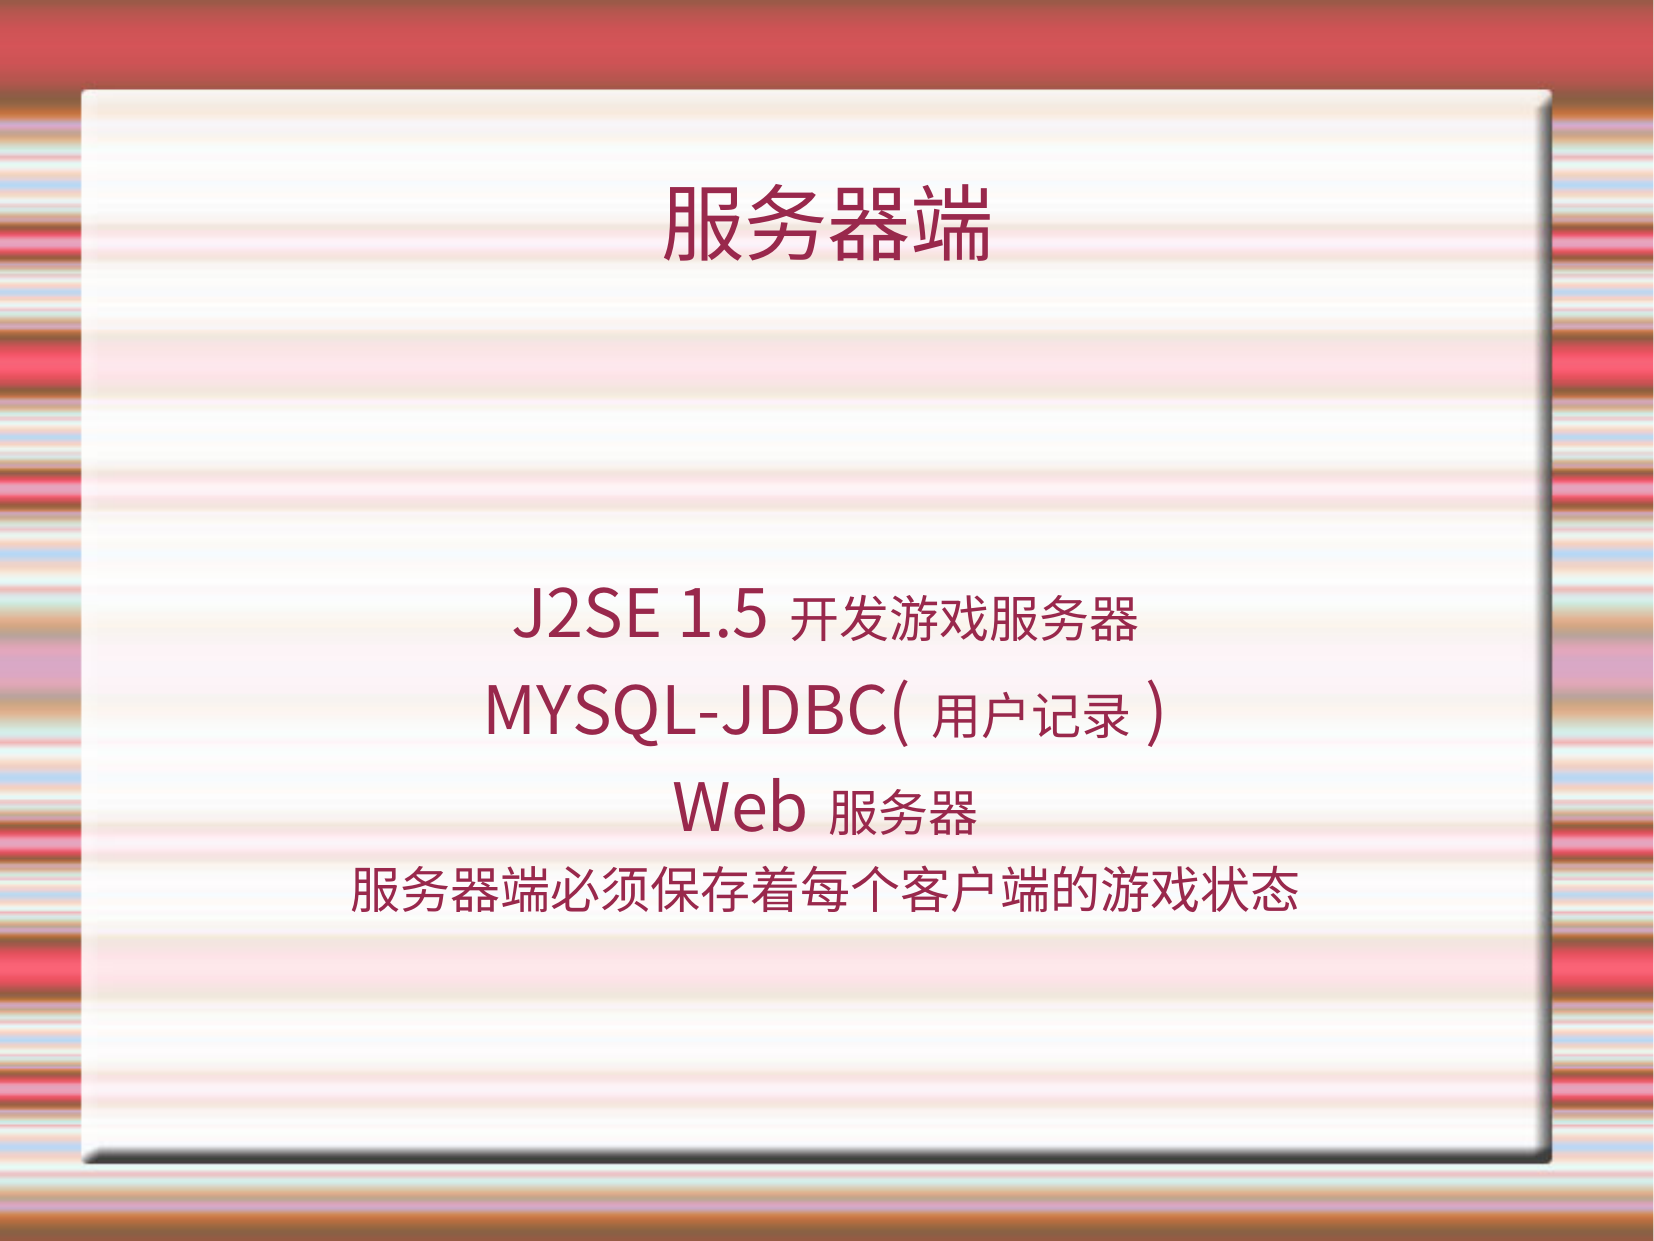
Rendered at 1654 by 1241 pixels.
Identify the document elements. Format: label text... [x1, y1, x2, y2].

picture [0, 0, 1654, 1241]
subtitle J2SE 1.5开发游戏服务器 MYSQL-JDBC(用户记录) Web服务器 服务器端必须保存着每个客户端的游戏状态 [134, 350, 1516, 1133]
title 服务器端 [121, 114, 1534, 322]
